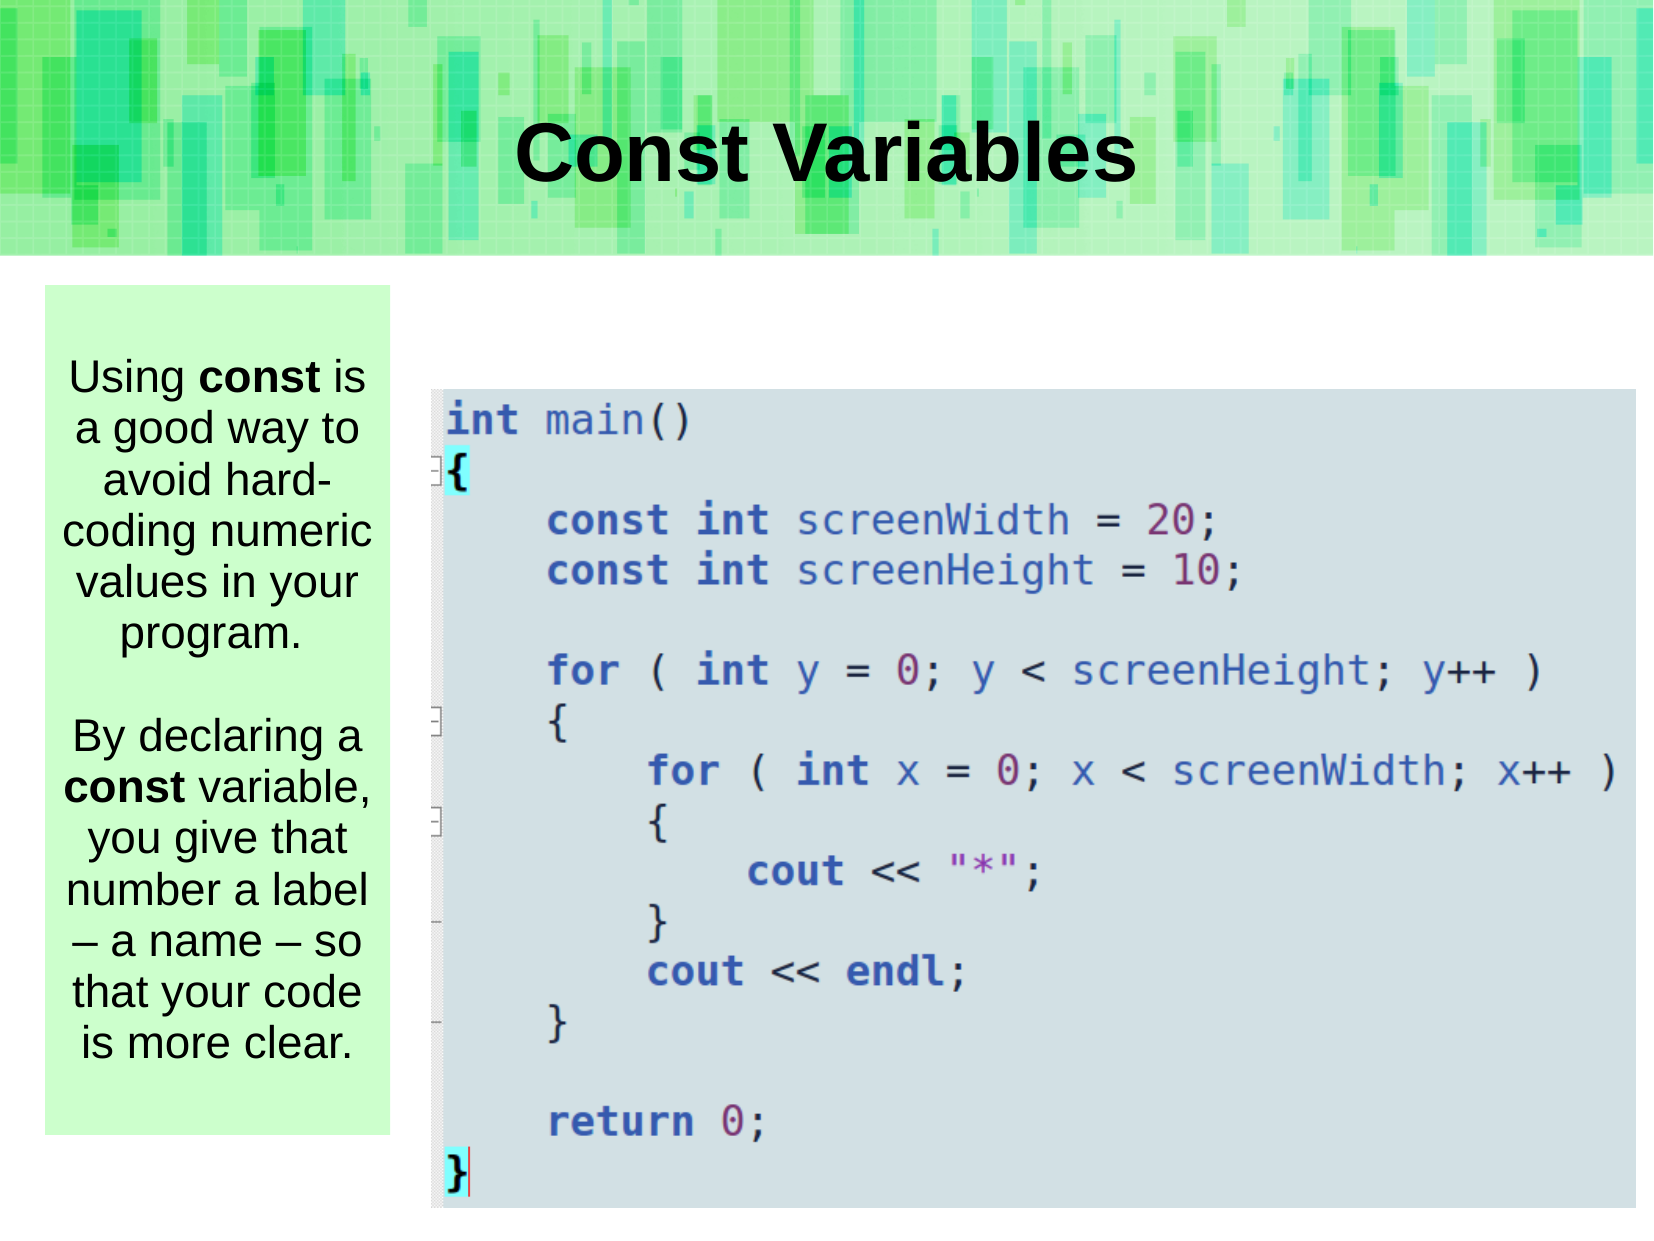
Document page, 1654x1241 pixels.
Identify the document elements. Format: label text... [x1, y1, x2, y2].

text_box Using const is a good way to avoid hard-coding numeric values in your program. By declaring a const variable, you give that number a label – a name – so that your code is more clear. [45, 285, 391, 1135]
title Const Variables [82, 49, 1571, 257]
picture [0, 0, 1654, 1241]
